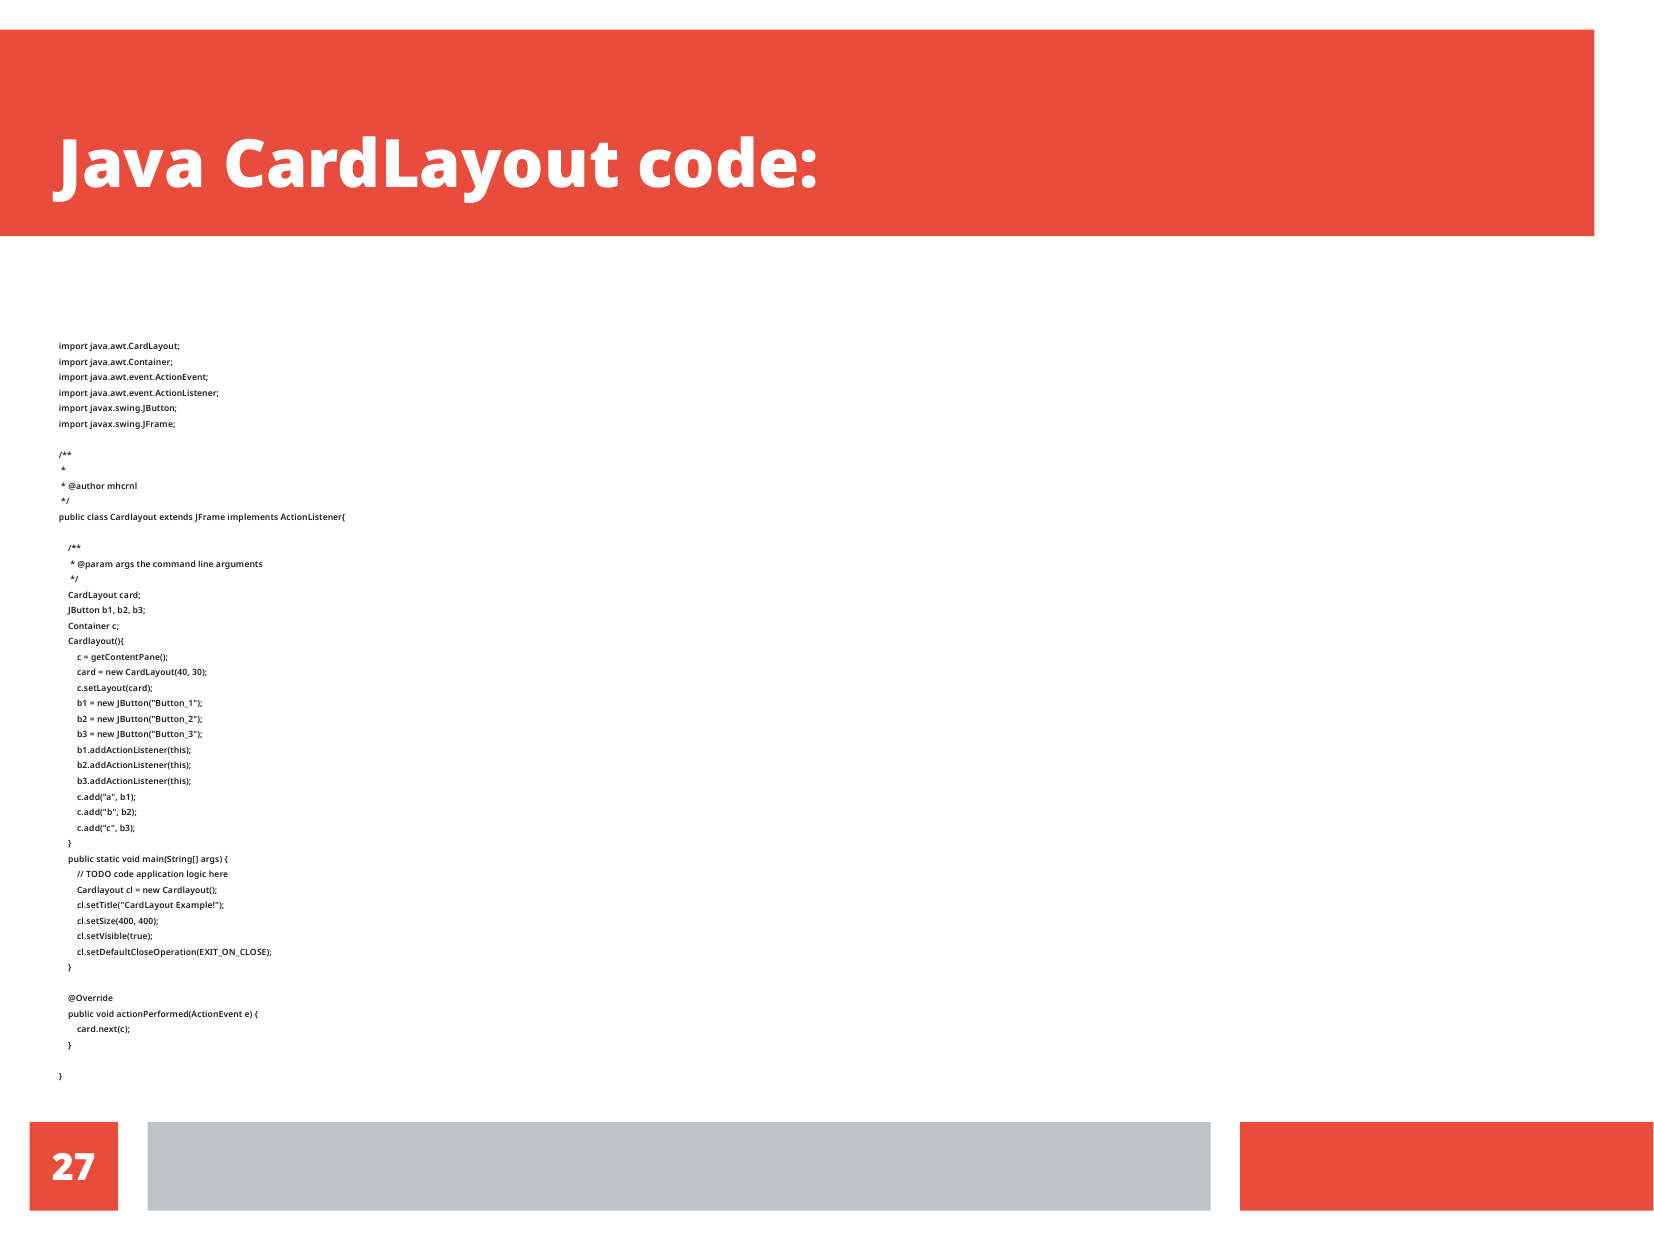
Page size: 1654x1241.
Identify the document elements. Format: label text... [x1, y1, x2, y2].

title Java CardLayout code: [59, 59, 1595, 207]
list import java.awt.CardLayout; import java.awt.Container; import java.awt.event.ActionEvent; import java.awt.event.ActionListener; import javax.swing.JButton; import javax.swing.JFrame; /** * * @author mhcrnl */ public class Cardlayout extends JFrame implements ActionListener{ /** * @param args the command line arguments */ CardLayout card; JButton b1, b2, b3; Container c; Cardlayout(){ c = getContentPane(); card = new CardLayout(40, 30); c.setLayout(card); b1 = new JButton("Button_1"); b2 = new JButton("Button_2"); b3 = new JButton("Button_3"); b1.addActionListener(this); b2.addActionListener(this); b3.addActionListener(this); c.add("a", b1); c.add("b", b2); c.add("c", b3); } public static void main(String[] args) { // TODO code application logic here Cardlayout cl = new Cardlayout(); cl.setTitle("CardLayout Example!"); cl.setSize(400, 400); cl.setVisible(true); cl.setDefaultCloseOperation(EXIT_ON_CLOSE); } @Override public void actionPerformed(ActionEvent e) { card.next(c); } } [59, 324, 1565, 1093]
